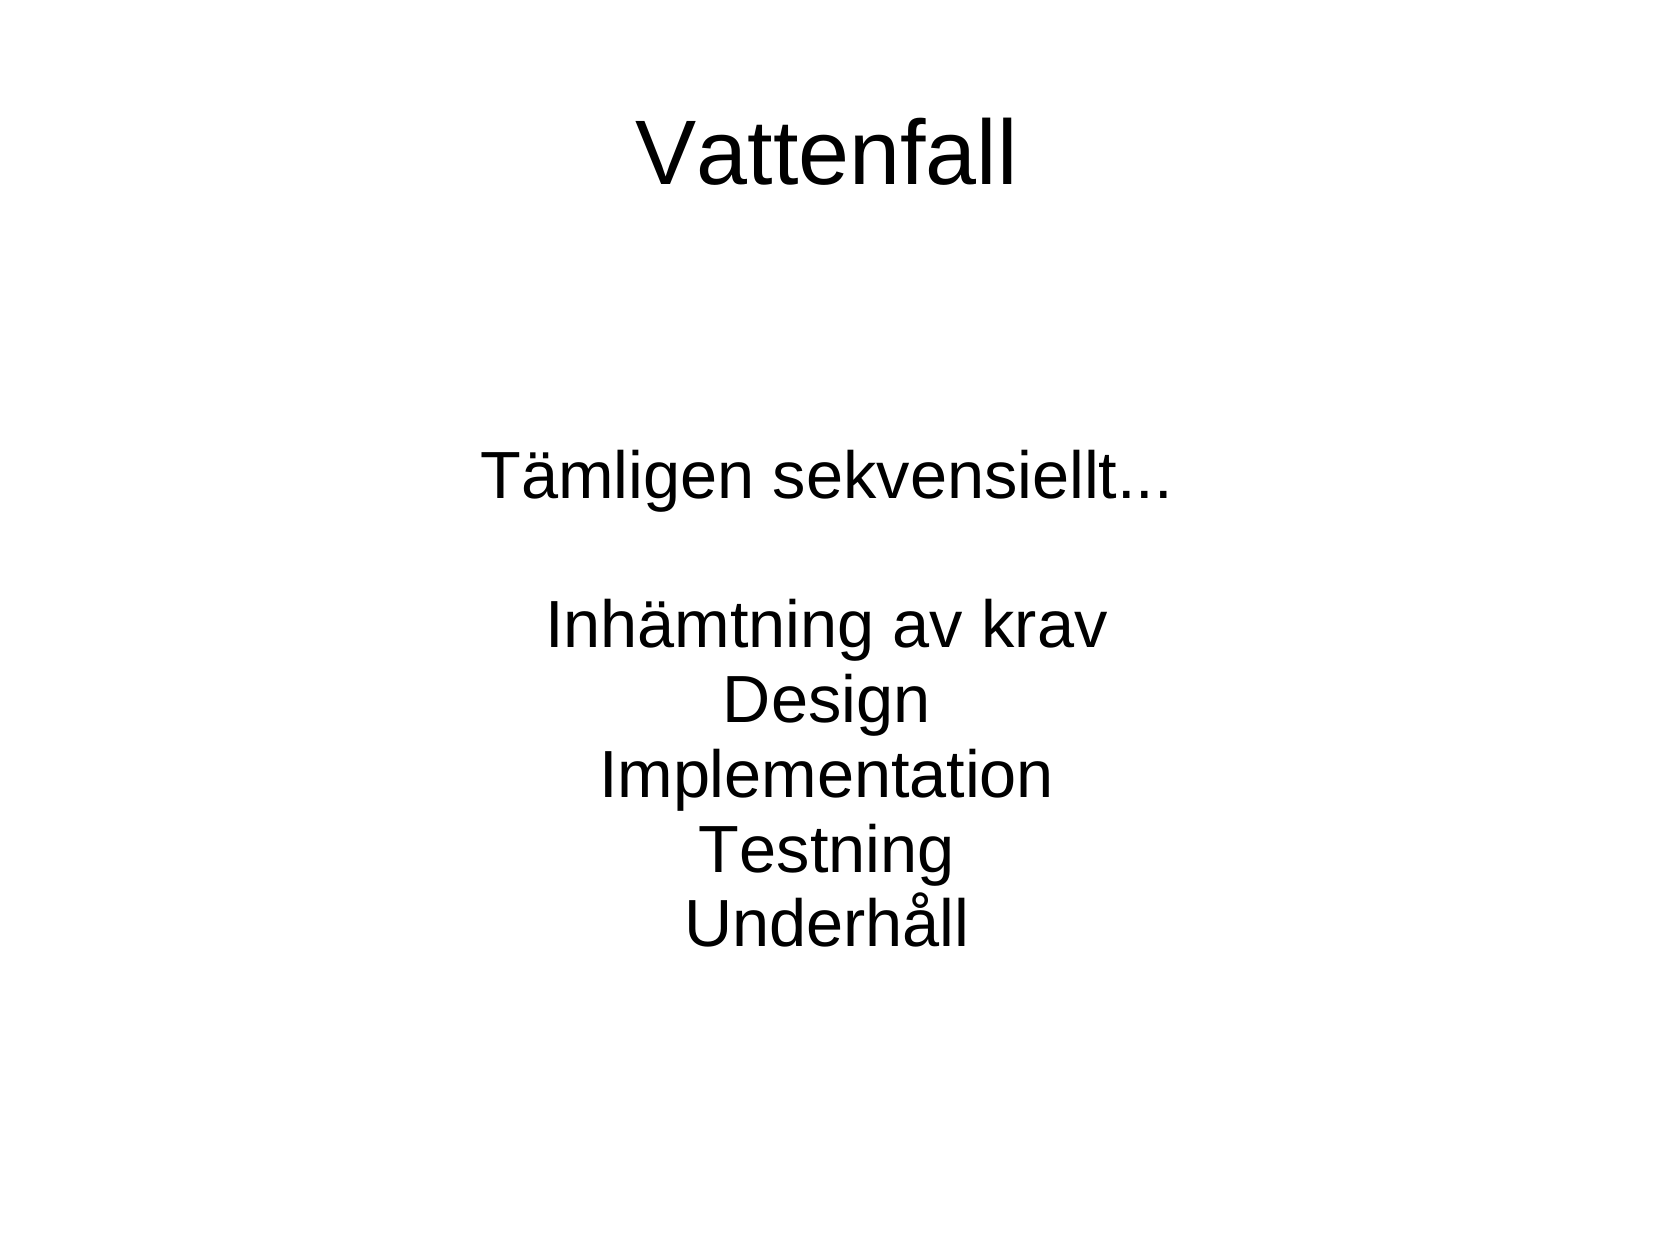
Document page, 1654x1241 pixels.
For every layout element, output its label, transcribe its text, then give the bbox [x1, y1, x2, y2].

subtitle Tämligen sekvensiellt... Inhämtning av krav Design Implementation Testning Underhåll [82, 290, 1571, 1109]
title Vattenfall [82, 49, 1571, 257]
